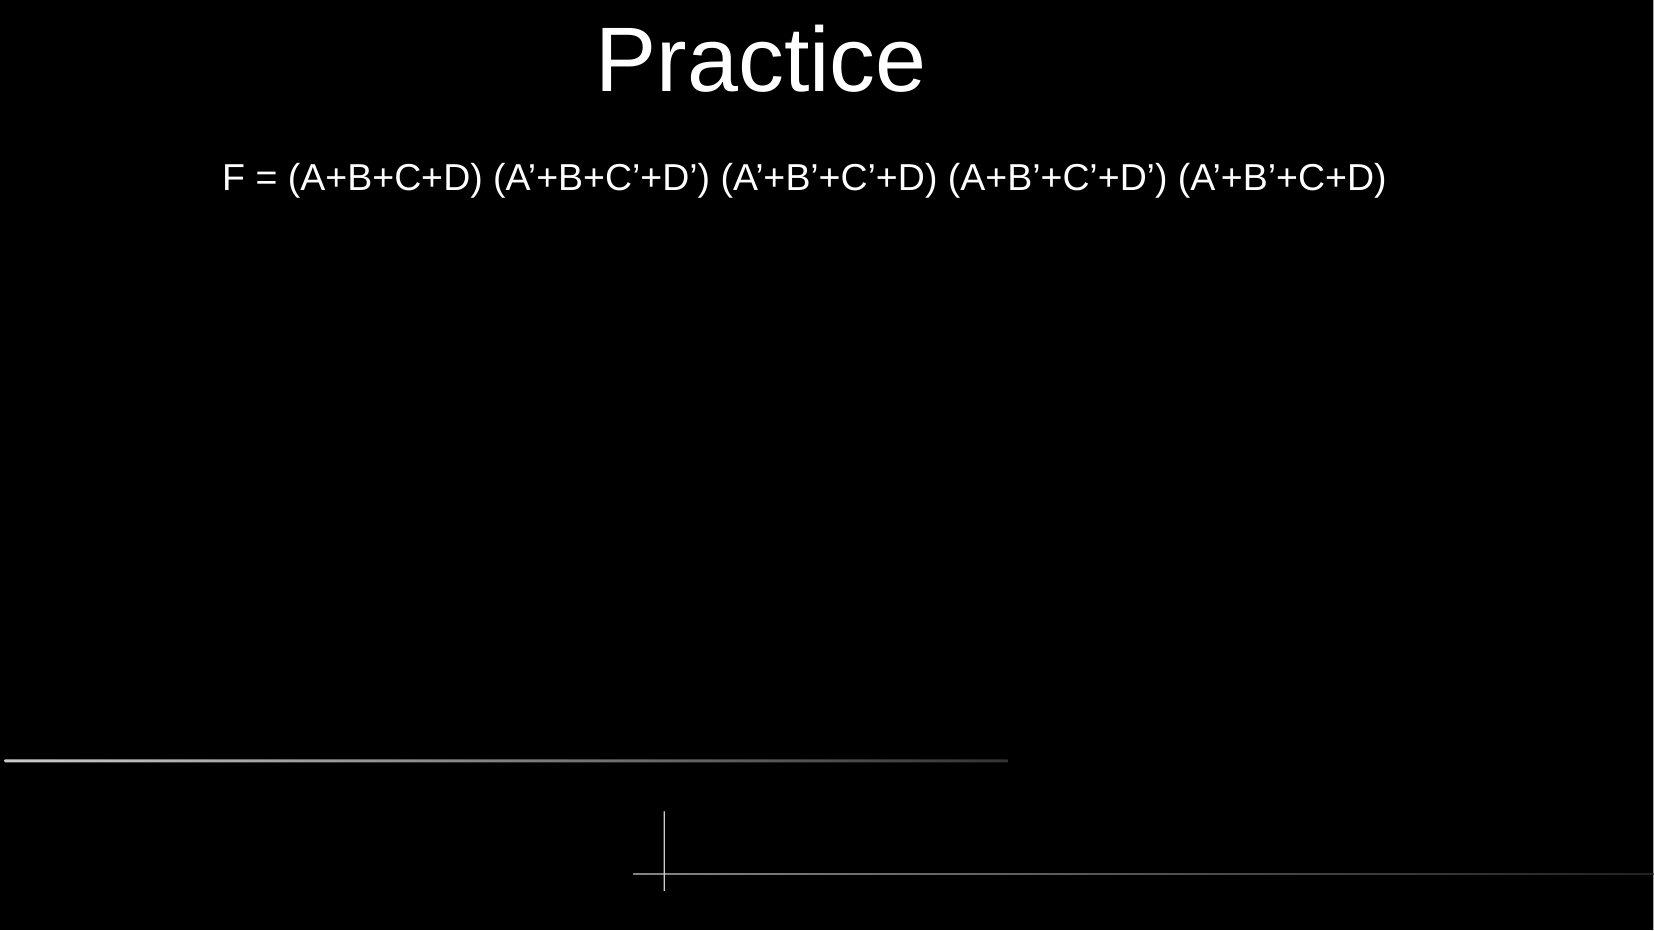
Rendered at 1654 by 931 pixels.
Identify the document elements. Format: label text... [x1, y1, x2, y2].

title Practice [23, 5, 1501, 114]
text_box F = (A+B+C+D) (A’+B+C’+D’) (A’+B’+C’+D) (A+B’+C’+D’) (A’+B’+C+D) [207, 149, 1402, 207]
